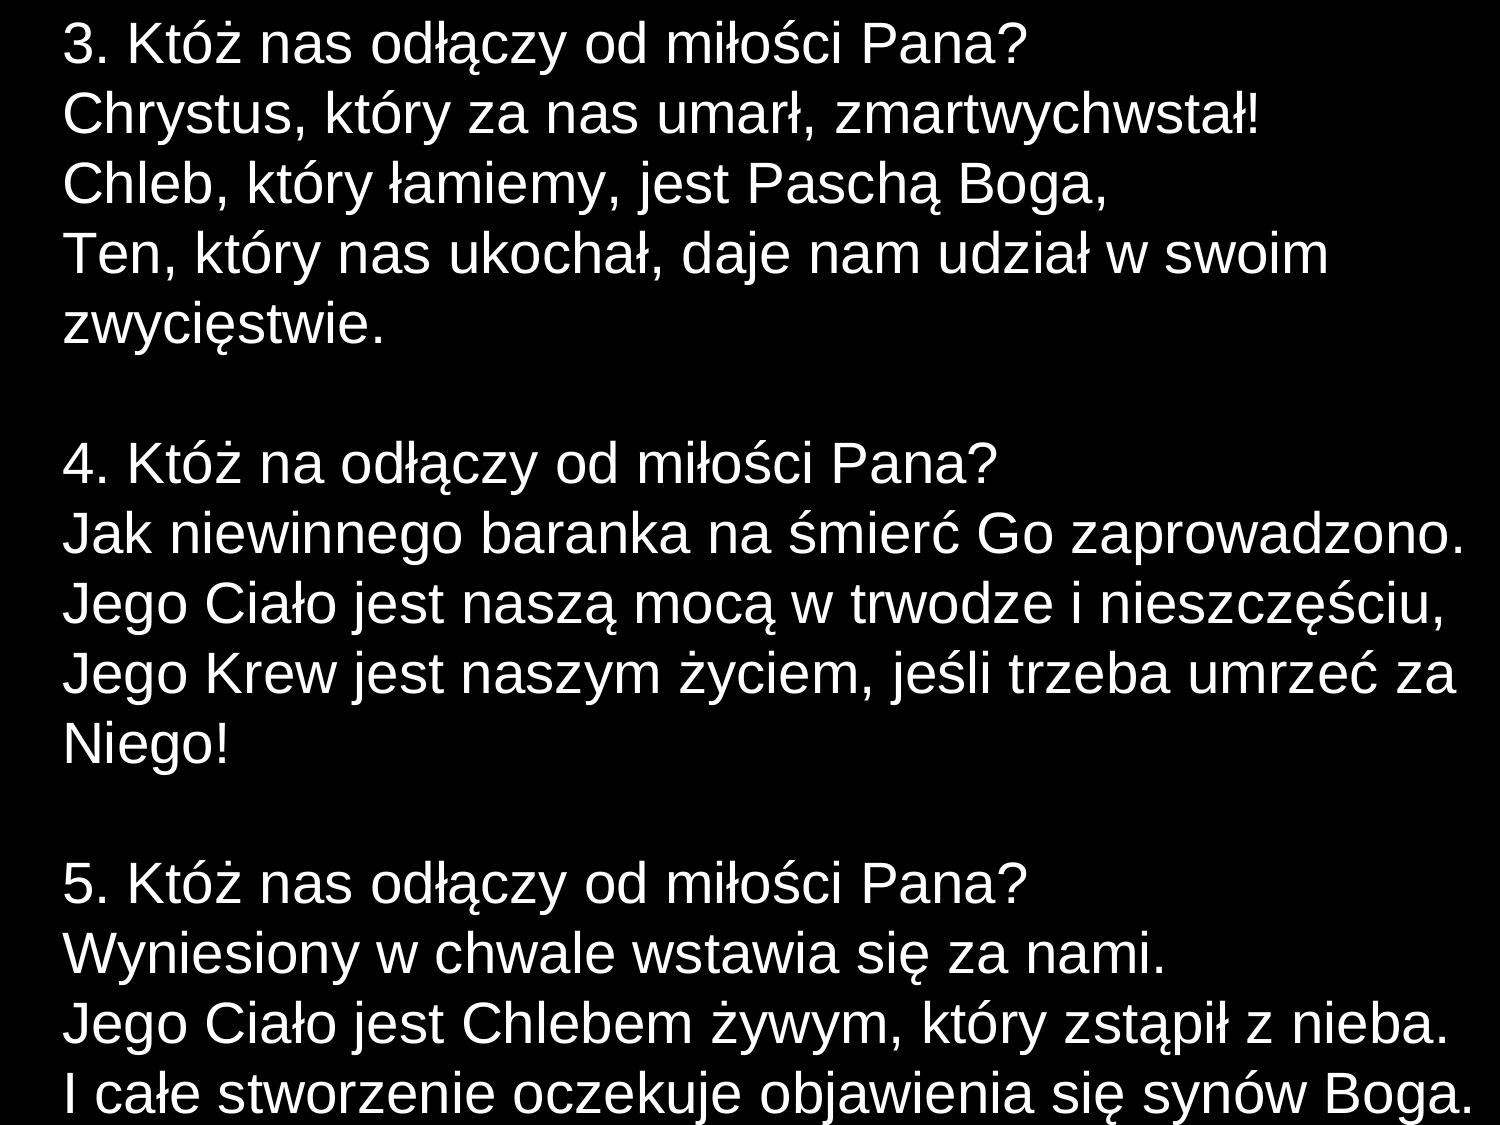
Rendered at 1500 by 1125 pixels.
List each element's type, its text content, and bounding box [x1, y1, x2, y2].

text_box 3. Któż nas odłączy od miłości Pana? Chrystus, który za nas umarł, zmartwychwstał! Chleb, który łamiemy, jest Paschą Boga, Ten, który nas ukochał, daje nam udział w swoim zwycięstwie. 4. Któż na odłączy od miłości Pana? Jak niewinnego baranka na śmierć Go zaprowadzono. Jego Ciało jest naszą mocą w trwodze i nieszczęściu, Jego Krew jest naszym życiem, jeśli trzeba umrzeć za Niego! 5. Któż nas odłączy od miłości Pana? Wyniesiony w chwale wstawia się za nami. Jego Ciało jest Chlebem żywym, który zstąpił z nieba. I całe stworzenie oczekuje objawienia się synów Boga. [47, 0, 1500, 1125]
